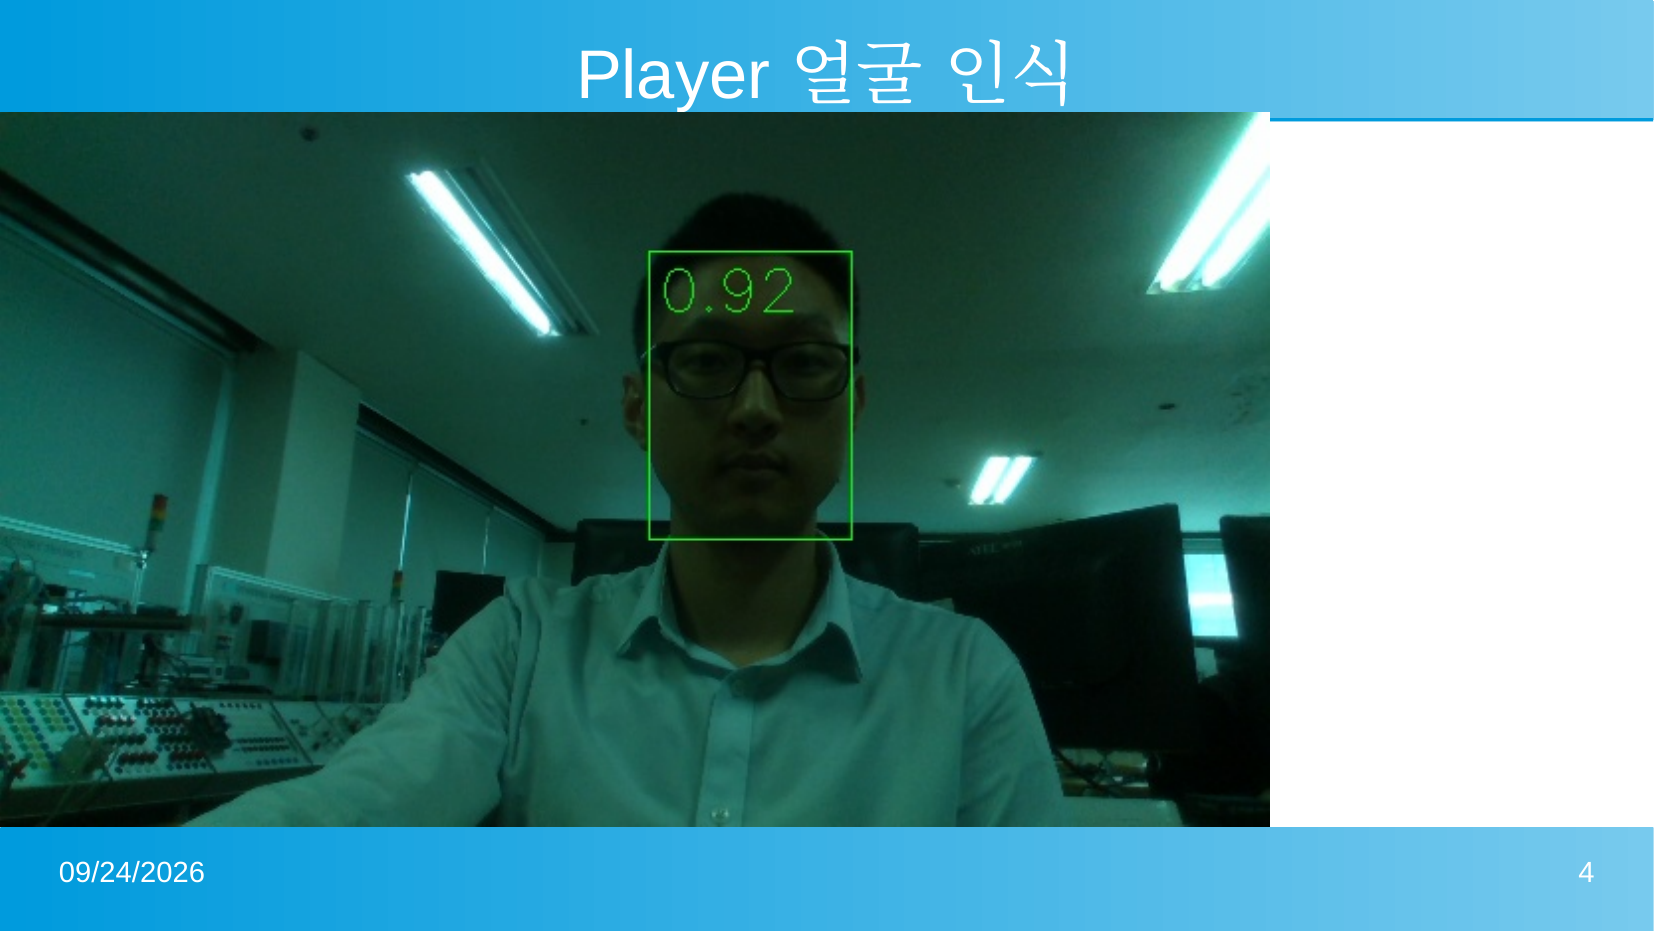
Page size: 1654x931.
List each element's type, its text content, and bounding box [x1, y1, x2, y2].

title Player 얼굴 인식 [59, 19, 1595, 119]
picture [0, 112, 1270, 827]
